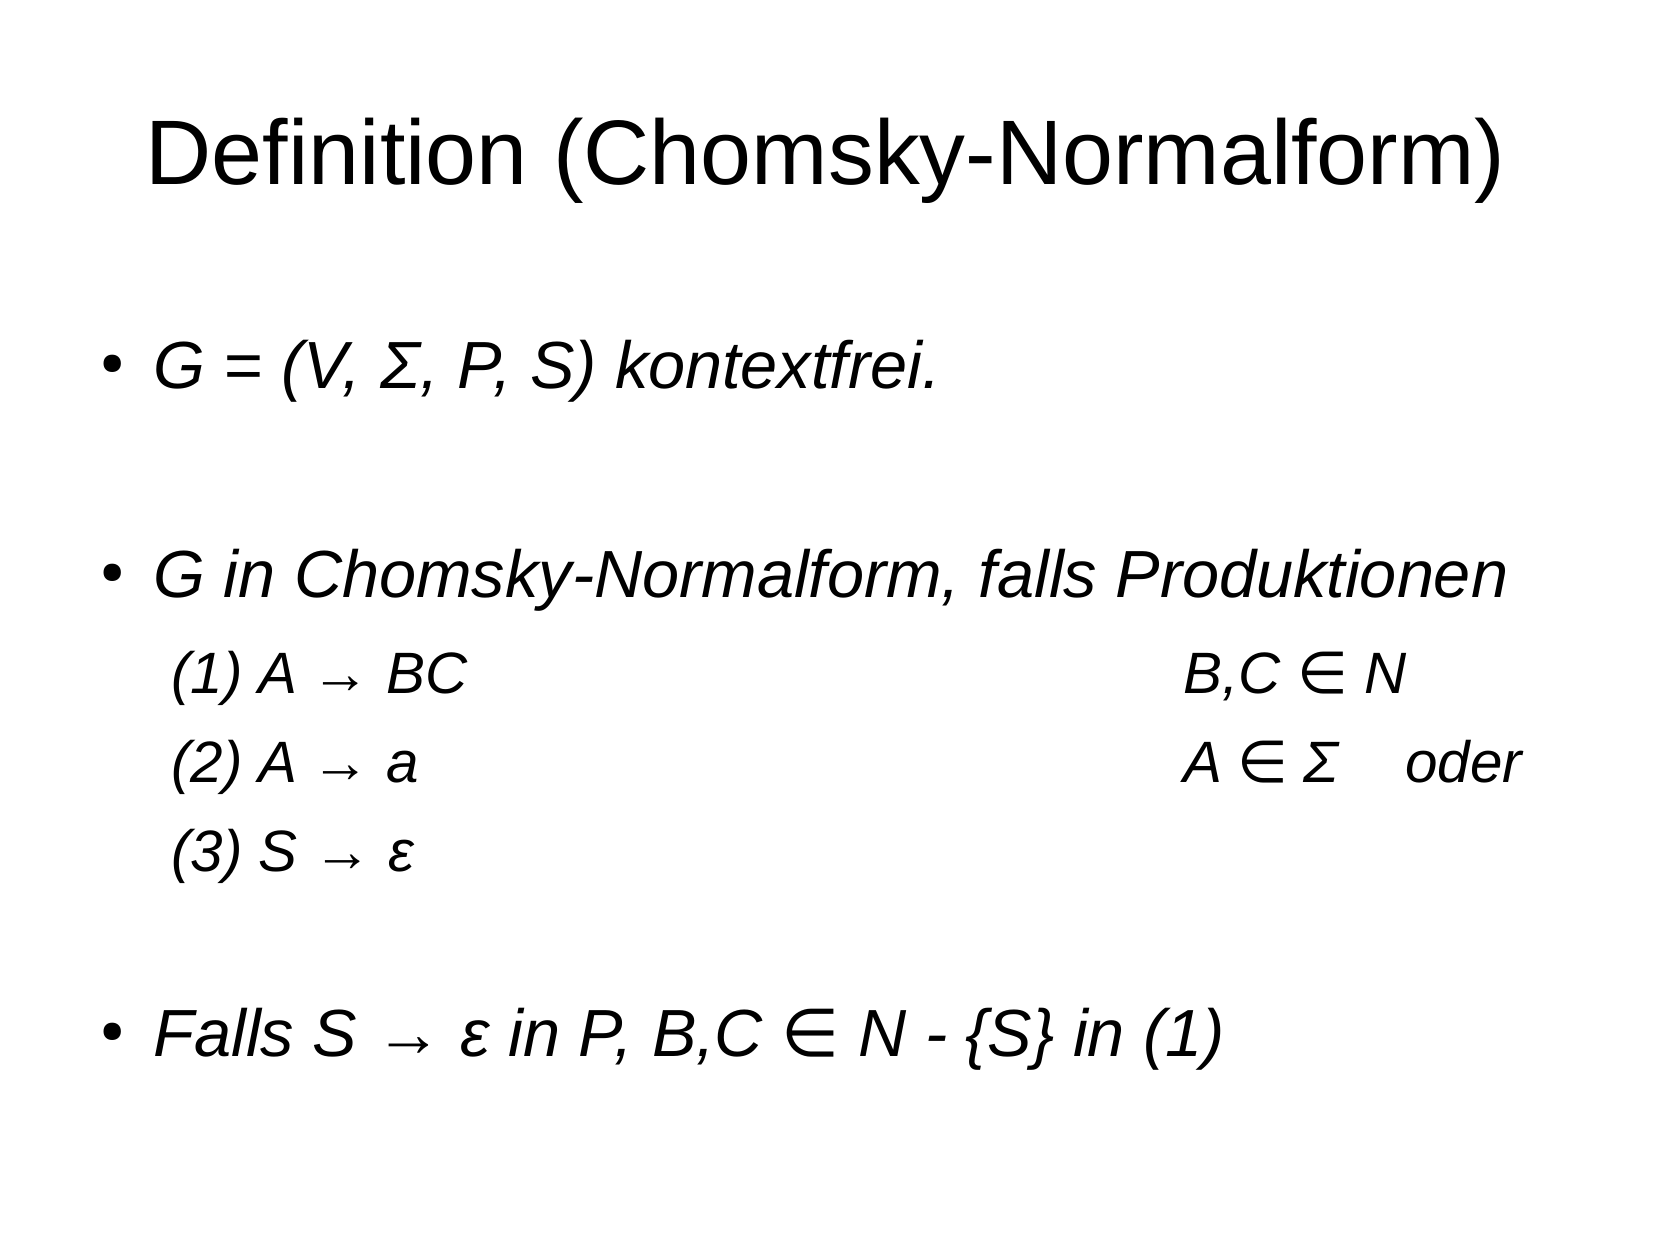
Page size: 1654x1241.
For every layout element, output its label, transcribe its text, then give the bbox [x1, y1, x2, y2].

title Definition (Chomsky-Normalform) [82, 49, 1571, 257]
list G = (V, Σ, P, S) kontextfrei. G in Chomsky-Normalform, falls Produktionen A → BC B,C ∈ N A → a A ∈ Σ oder S → ε Falls S → ε in P, B,C ∈ N - {S} in (1) [82, 290, 1571, 1109]
